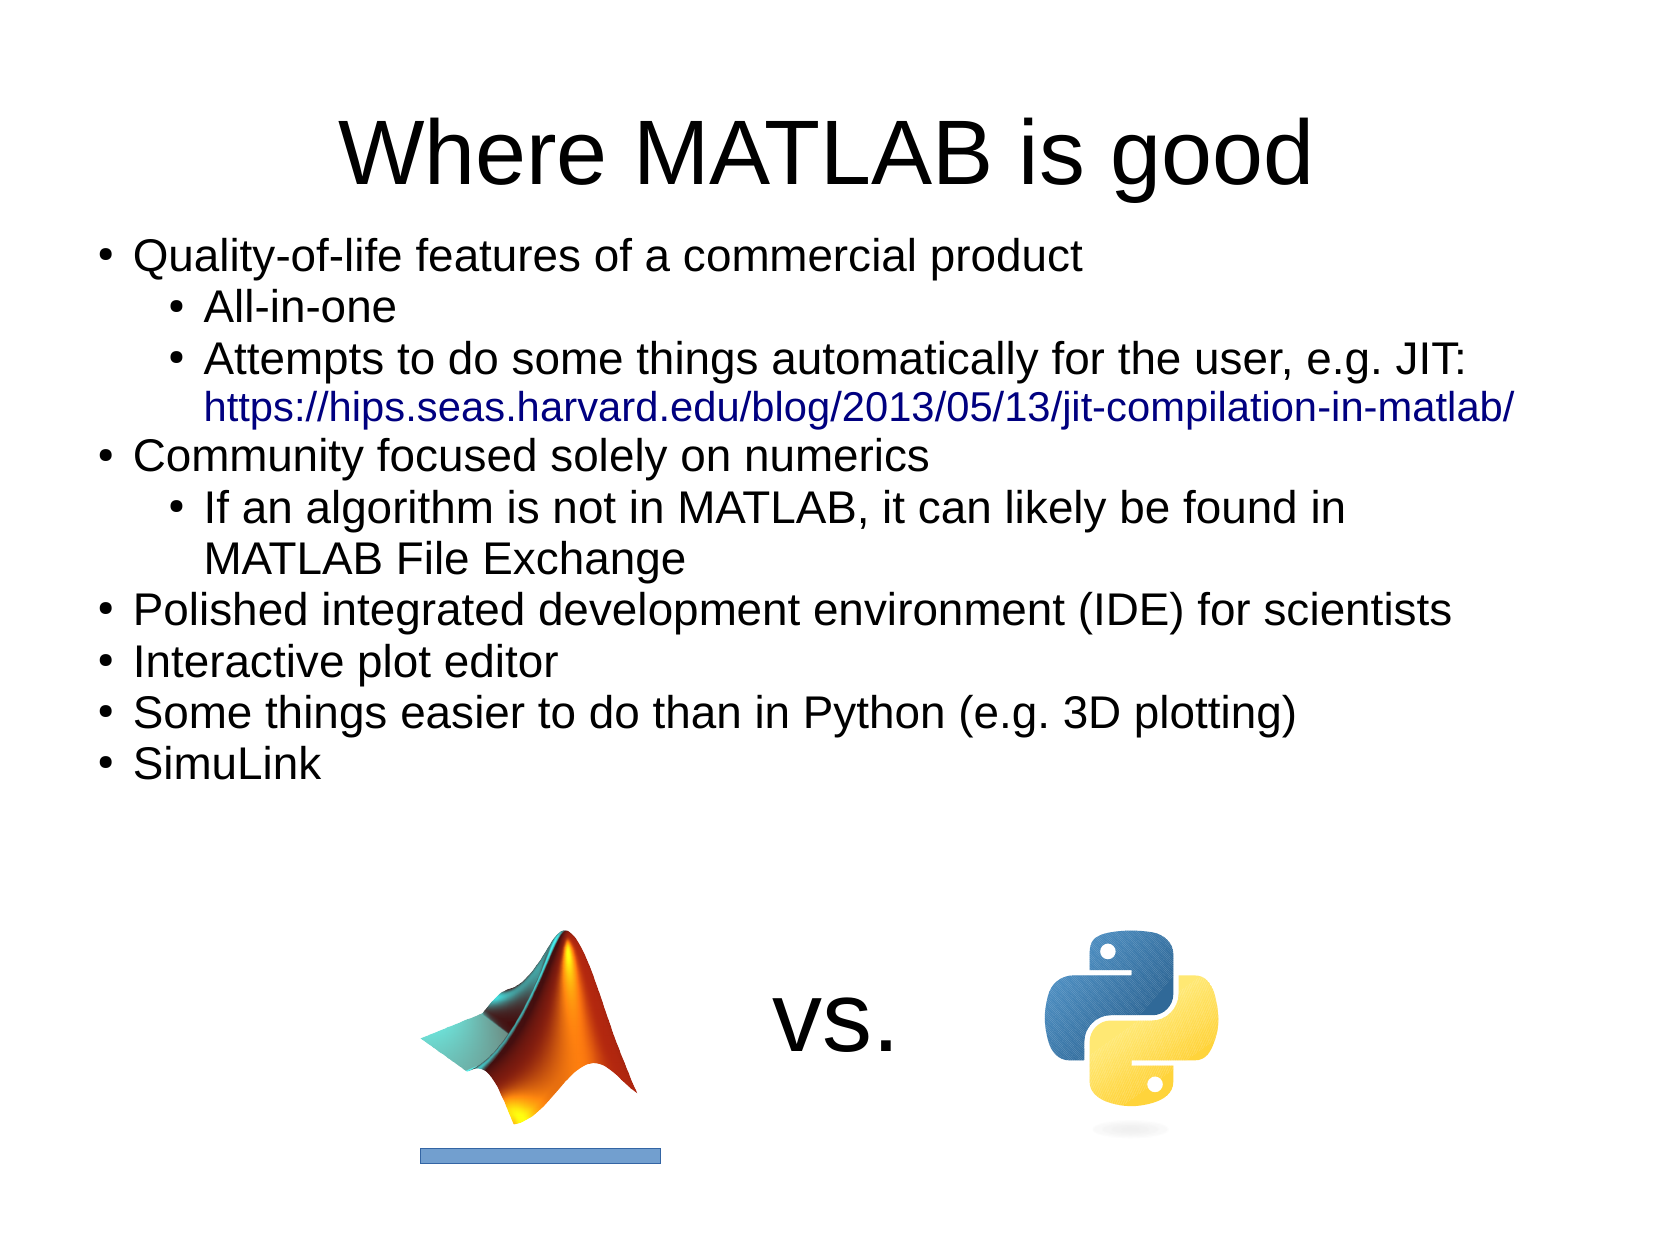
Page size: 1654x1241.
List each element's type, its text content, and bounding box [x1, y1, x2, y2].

text_box Quality-of-life features of a commercial product All-in-one Attempts to do some things automatically for the user, e.g. JIT: https://hips.seas.harvard.edu/blog/2013/05/13/jit-compilation-in-matlab/ Community focused solely on numerics If an algorithm is not in MATLAB, it can likely be found in MATLAB File Exchange Polished integrated development environment (IDE) for scientists Interactive plot editor Some things easier to do than in Python (e.g. 3D plotting) SimuLink [82, 222, 1561, 798]
text_box [420, 1148, 661, 1164]
picture [420, 929, 638, 1126]
text_box vs. [758, 953, 916, 1081]
title Where MATLAB is good [82, 49, 1571, 257]
picture [1044, 930, 1231, 1156]
